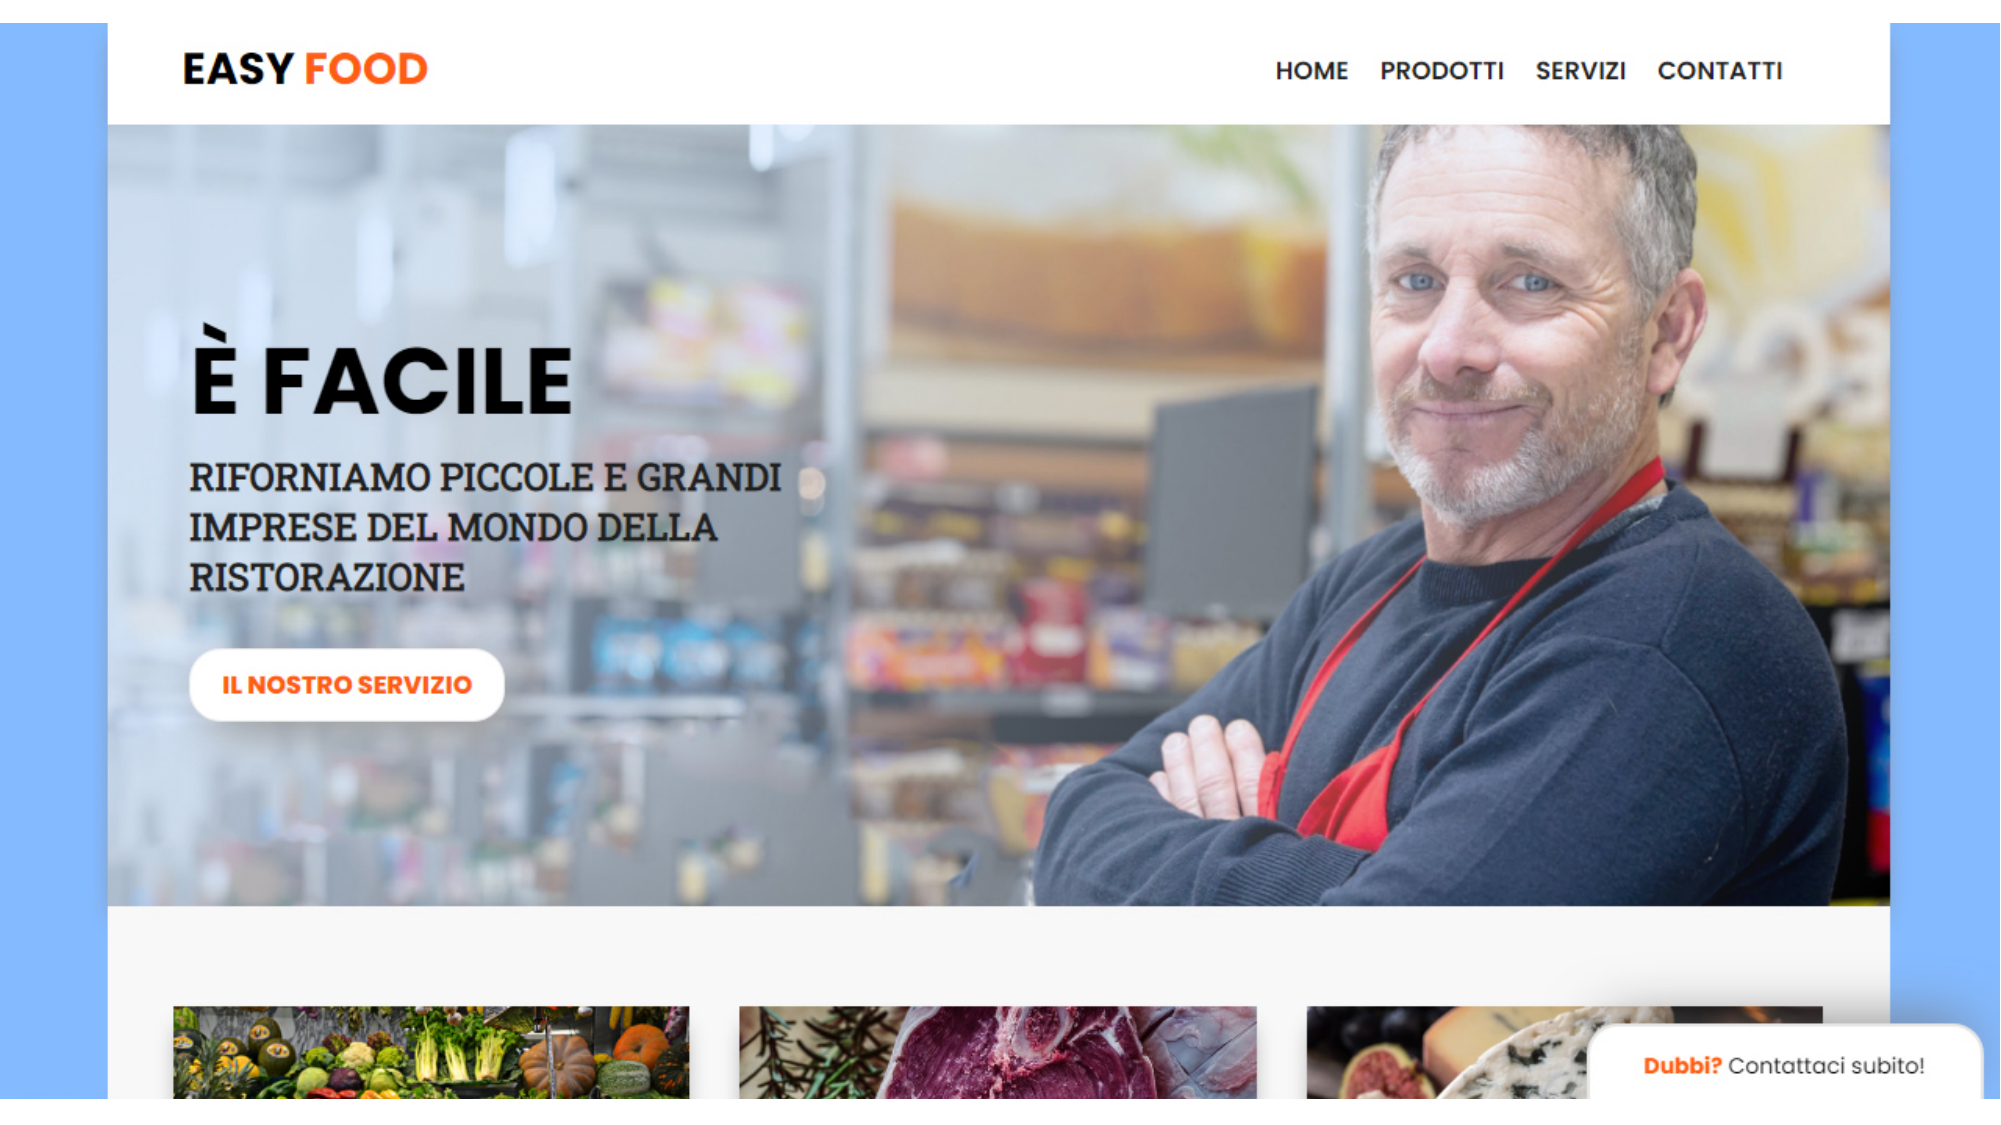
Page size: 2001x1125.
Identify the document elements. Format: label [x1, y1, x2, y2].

text_box [0, 23, 2000, 1099]
